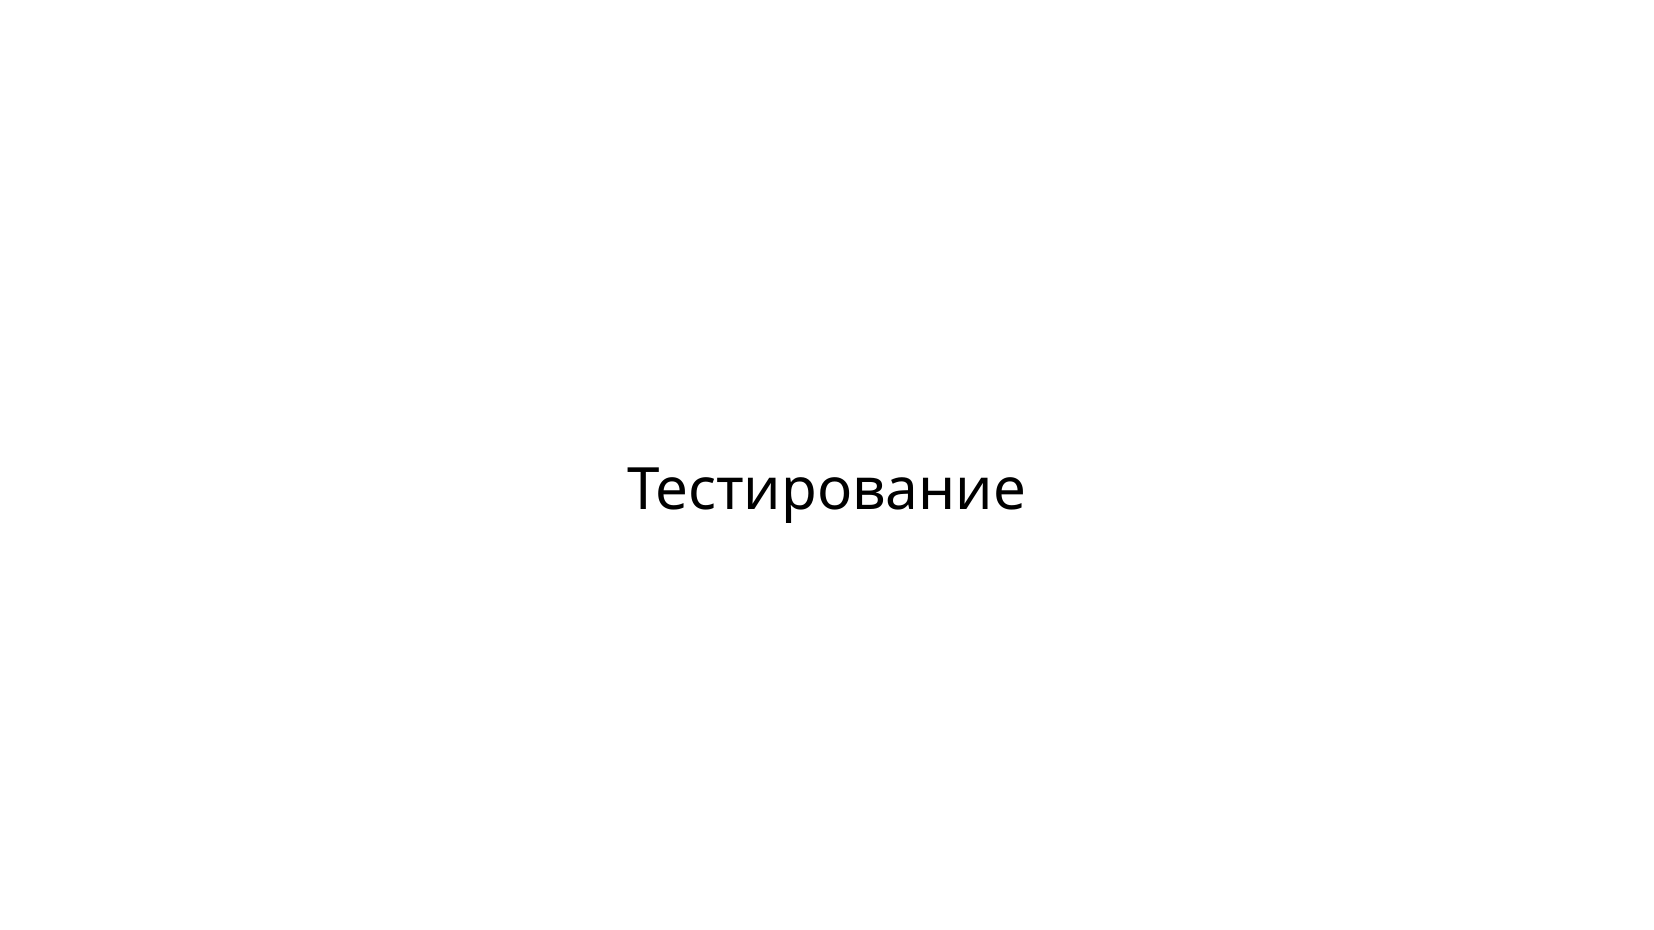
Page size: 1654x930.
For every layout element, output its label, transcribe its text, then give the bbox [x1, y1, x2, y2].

subtitle Тестирование [82, 217, 1571, 757]
